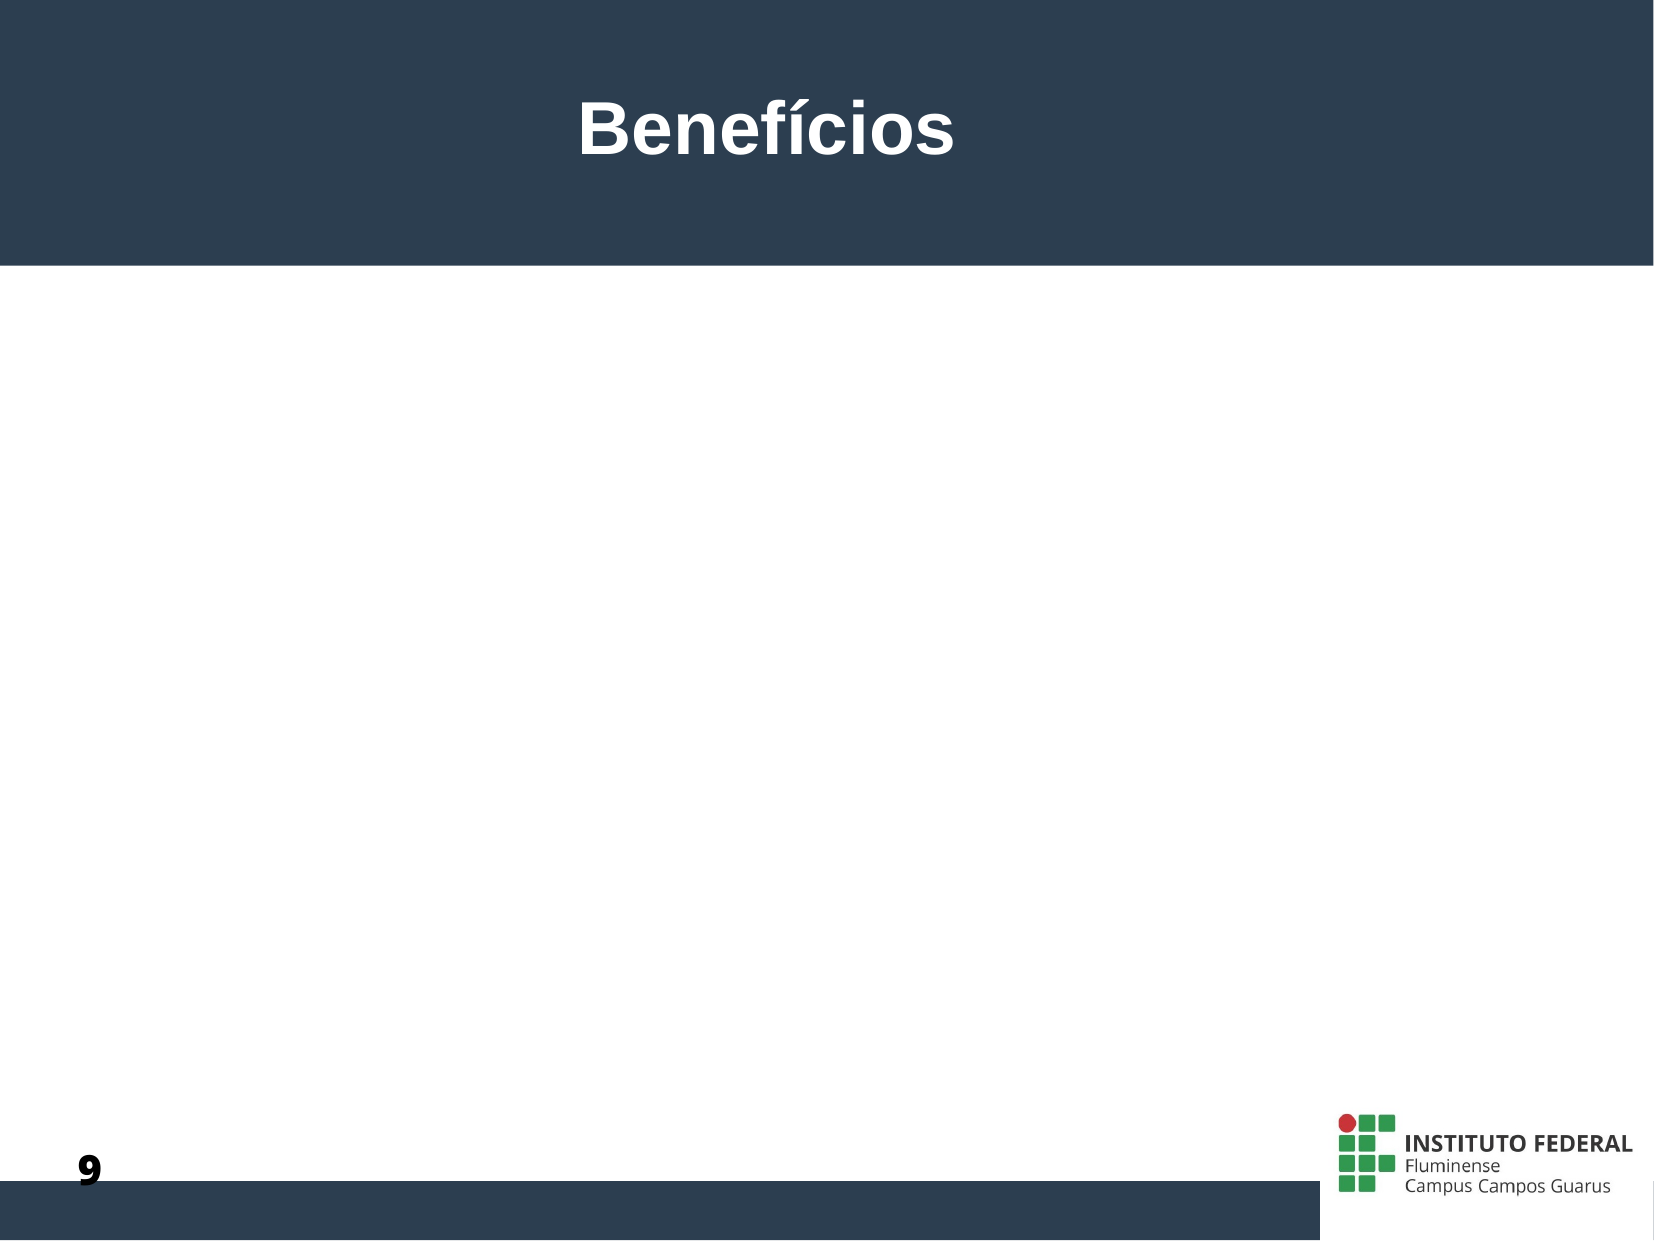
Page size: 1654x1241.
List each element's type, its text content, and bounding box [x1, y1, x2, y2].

title Benefícios [59, 49, 1595, 207]
picture [1320, 1074, 1654, 1241]
